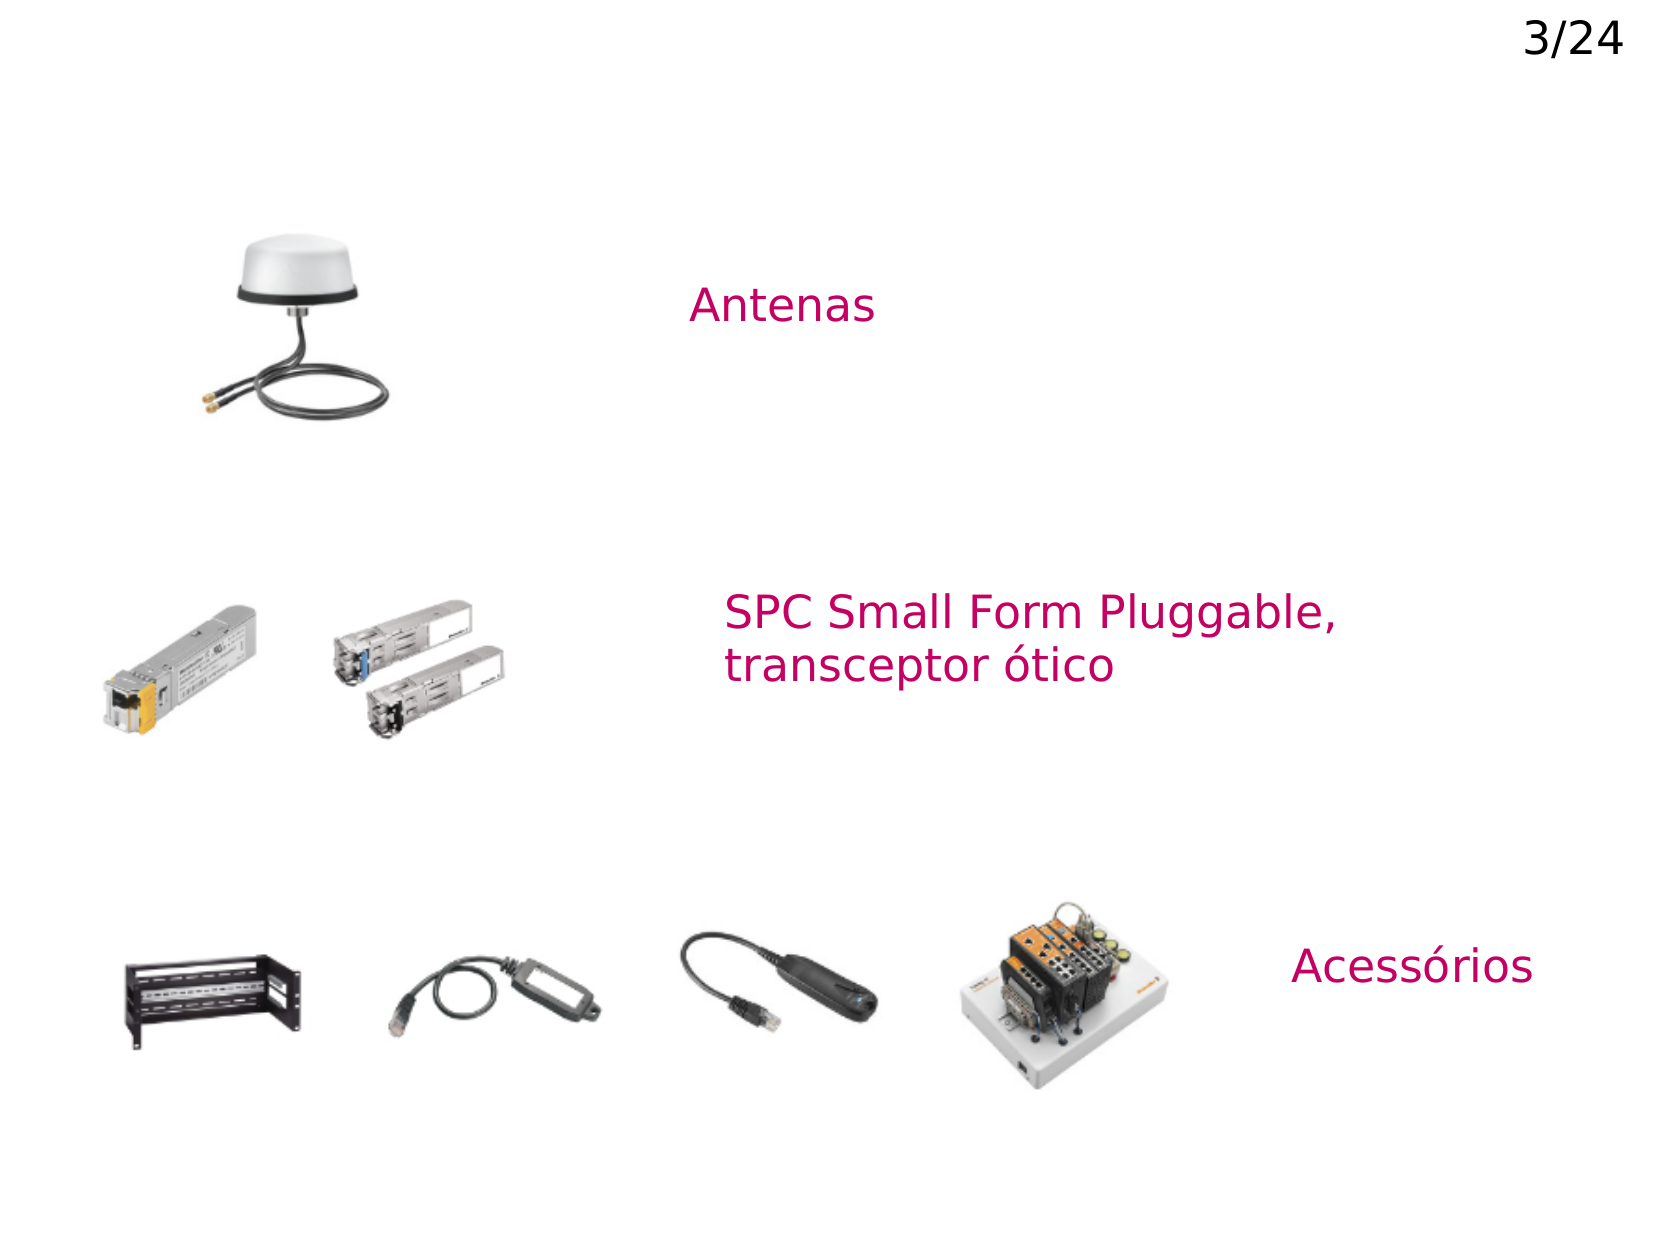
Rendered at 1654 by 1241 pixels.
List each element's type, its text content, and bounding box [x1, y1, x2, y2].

text_box Acessórios [1276, 933, 1550, 1002]
picture [190, 224, 400, 433]
picture [119, 897, 1178, 1099]
text_box SPC Small Form Pluggable, transceptor ótico [709, 578, 1406, 792]
text_box Antenas [674, 271, 892, 340]
picture [94, 591, 521, 745]
